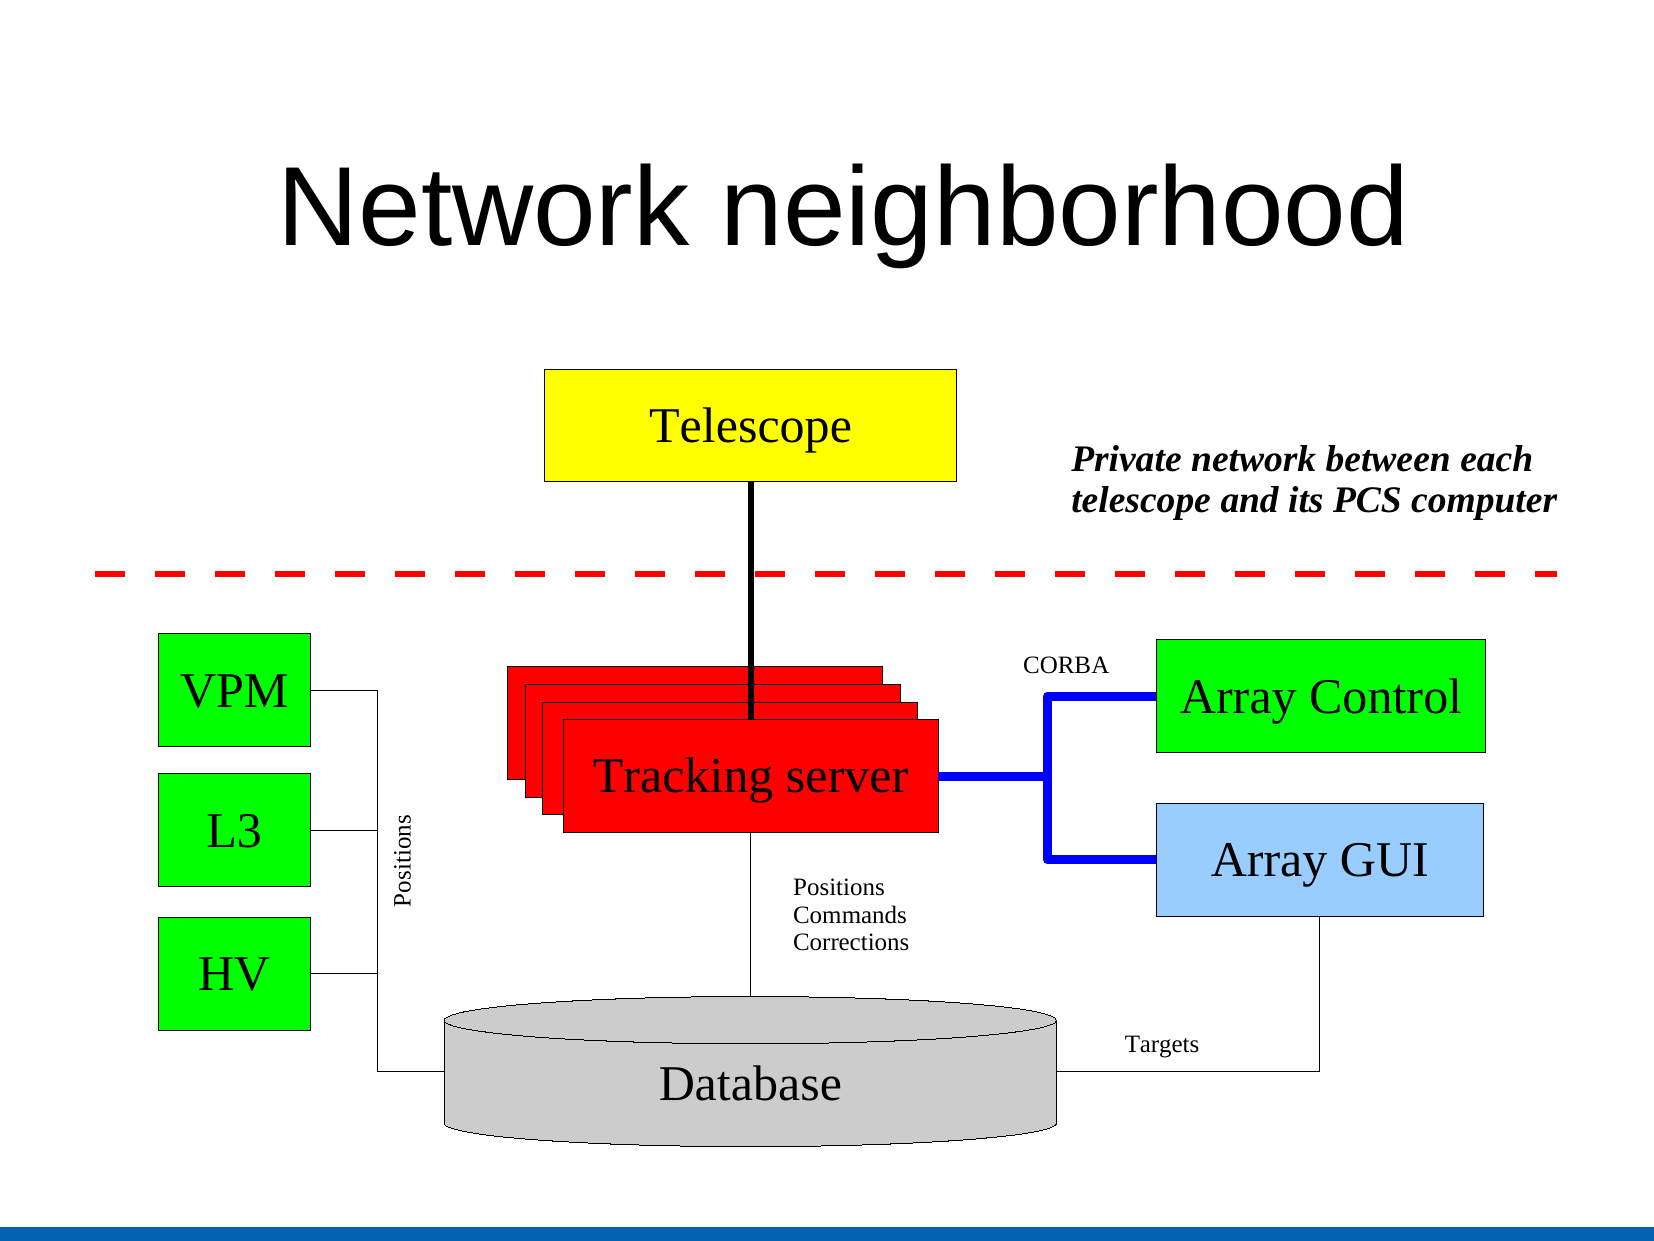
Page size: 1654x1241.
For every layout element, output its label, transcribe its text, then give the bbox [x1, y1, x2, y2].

text_box Database [444, 996, 1057, 1147]
text_box L3 [158, 773, 311, 887]
text_box Array GUI [1156, 803, 1484, 917]
text_box Tracking server [754, 684, 901, 702]
text_box Tracking server [525, 684, 748, 798]
text_box Targets [1124, 1030, 1200, 1061]
text_box Tracking server [542, 702, 748, 815]
text_box Positions Commands Corrections [793, 873, 910, 965]
text_box HV [158, 917, 311, 1031]
text_box Array Control [1156, 639, 1486, 753]
text_box Telescope [544, 369, 957, 482]
title Network neighborhood [121, 102, 1533, 311]
text_box Tracking server [563, 719, 939, 833]
text_box Tracking server [754, 666, 883, 684]
text_box VPM [158, 633, 311, 747]
text_box Tracking server [754, 702, 918, 719]
text_box Positions [388, 814, 419, 908]
text_box Private network between each telescope and its PCS computer [1071, 437, 1558, 535]
text_box CORBA [1023, 651, 1110, 682]
text_box Tracking server [507, 666, 748, 780]
